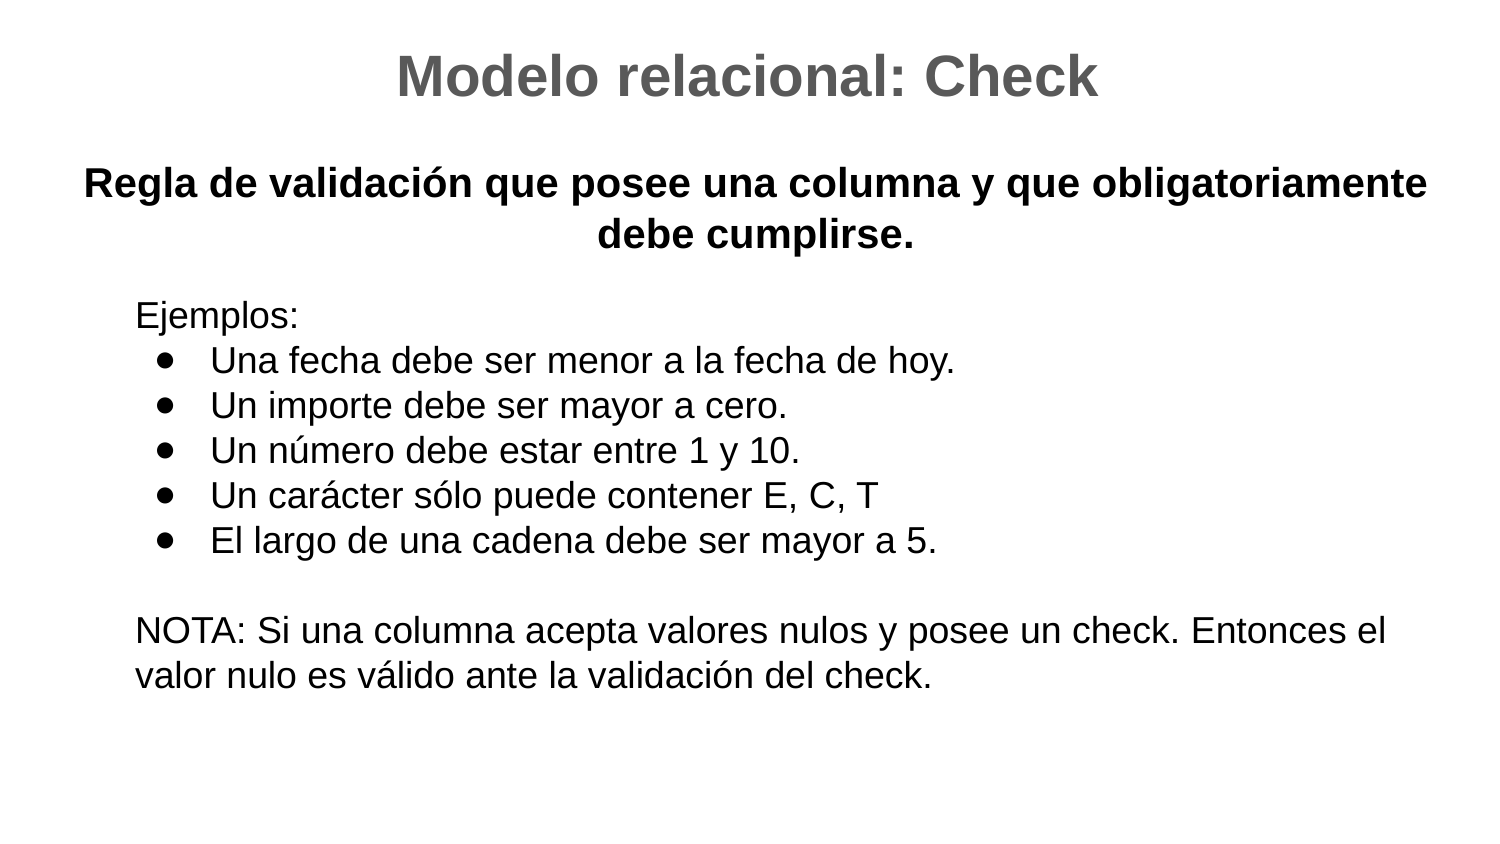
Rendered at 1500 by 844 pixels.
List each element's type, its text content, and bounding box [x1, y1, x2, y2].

subtitle Modelo relacional: Check [30, 23, 1467, 154]
text_box Ejemplos: Una fecha debe ser menor a la fecha de hoy. Un importe debe ser mayor a cero. Un número debe estar entre 1 y 10. Un carácter sólo puede contener E, C, T El largo de una cadena debe ser mayor a 5. NOTA: Si una columna acepta valores nulos y posee un check. Entonces el valor nulo es válido ante la validación del check. [120, 276, 1404, 786]
text_box Regla de validación que posee una columna y que obligatoriamente debe cumplirse. [45, 141, 1467, 272]
